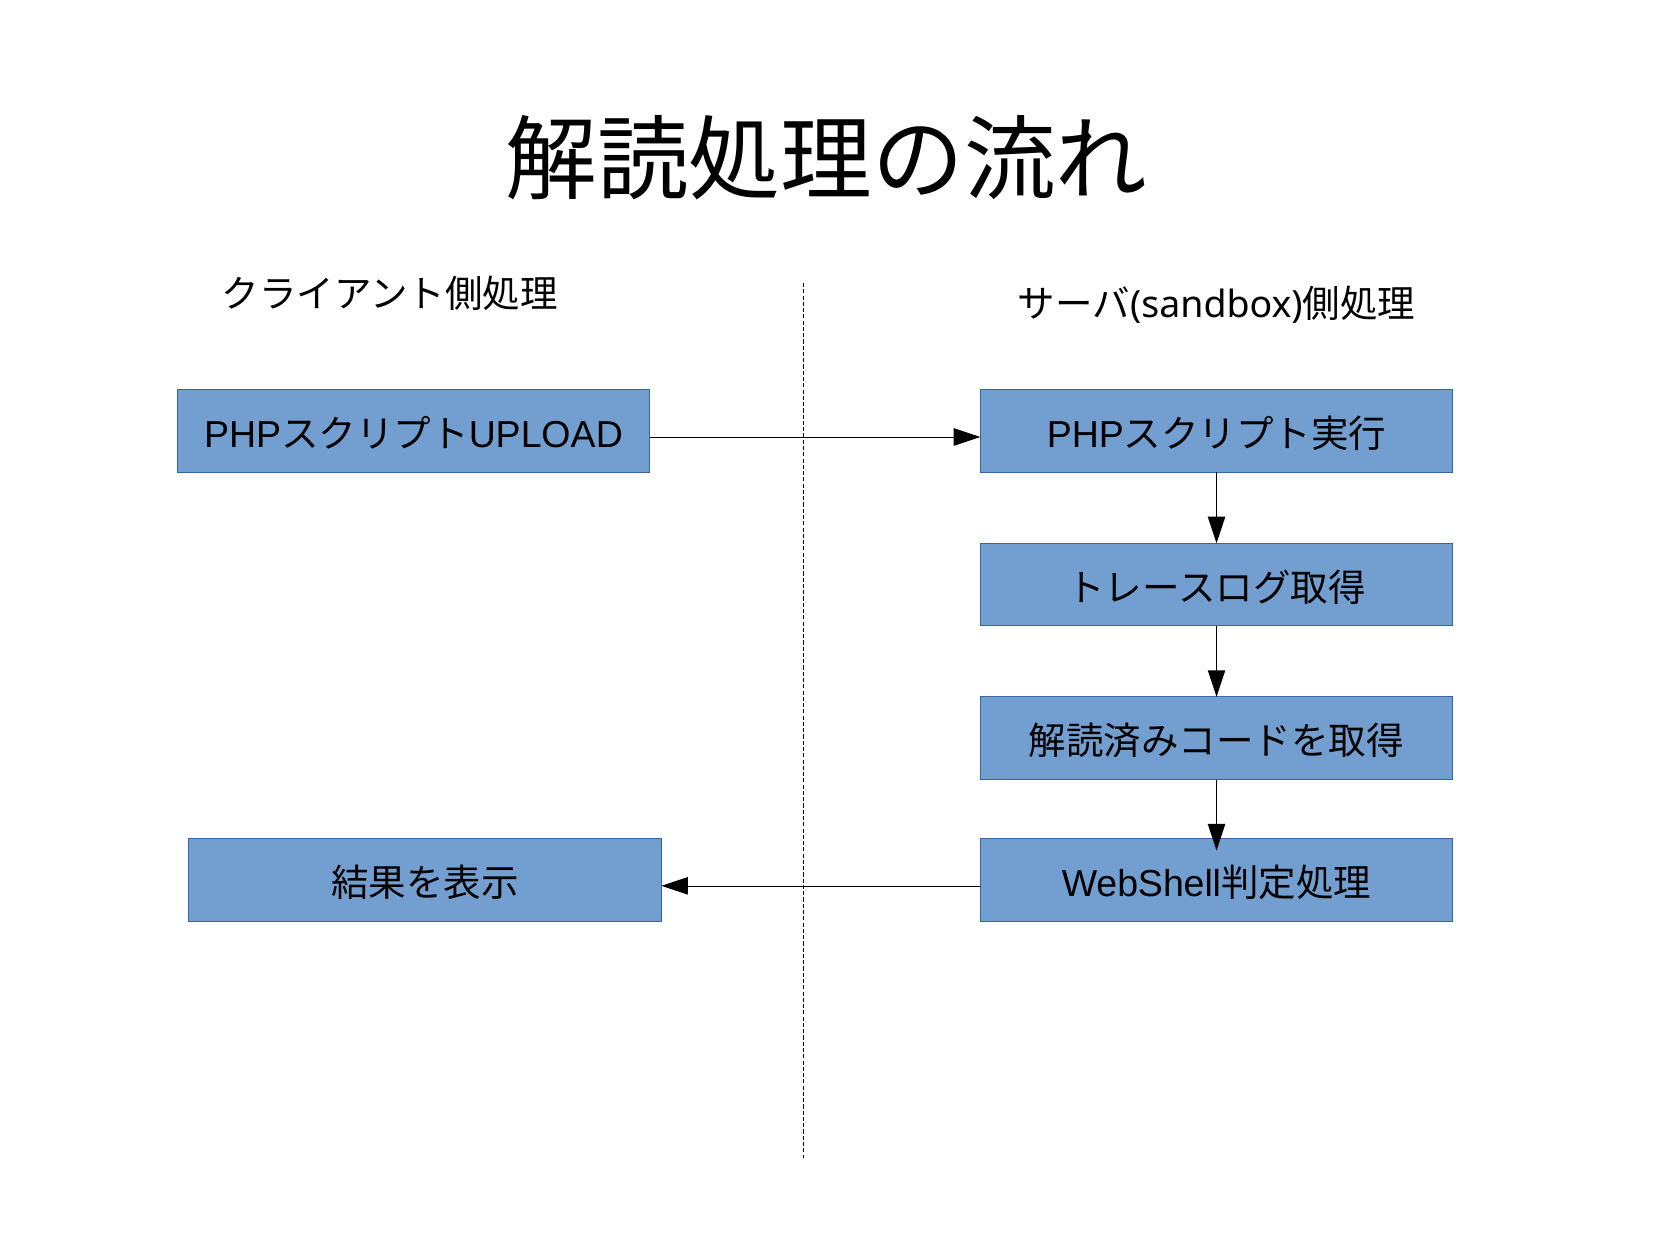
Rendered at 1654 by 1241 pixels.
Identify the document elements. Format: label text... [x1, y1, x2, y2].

text_box PHPスクリプト実行 [980, 389, 1453, 473]
title 解読処理の流れ [82, 49, 1571, 257]
text_box PHPスクリプトUPLOAD [177, 389, 650, 473]
text_box サーバ(sandbox)側処理 [956, 266, 1477, 319]
text_box トレースログ取得 [980, 543, 1453, 626]
text_box クライアント側処理 [129, 256, 650, 309]
text_box WebShell判定処理 [980, 838, 1453, 922]
text_box 解読済みコードを取得 [980, 696, 1453, 780]
text_box 結果を表示 [188, 838, 662, 922]
